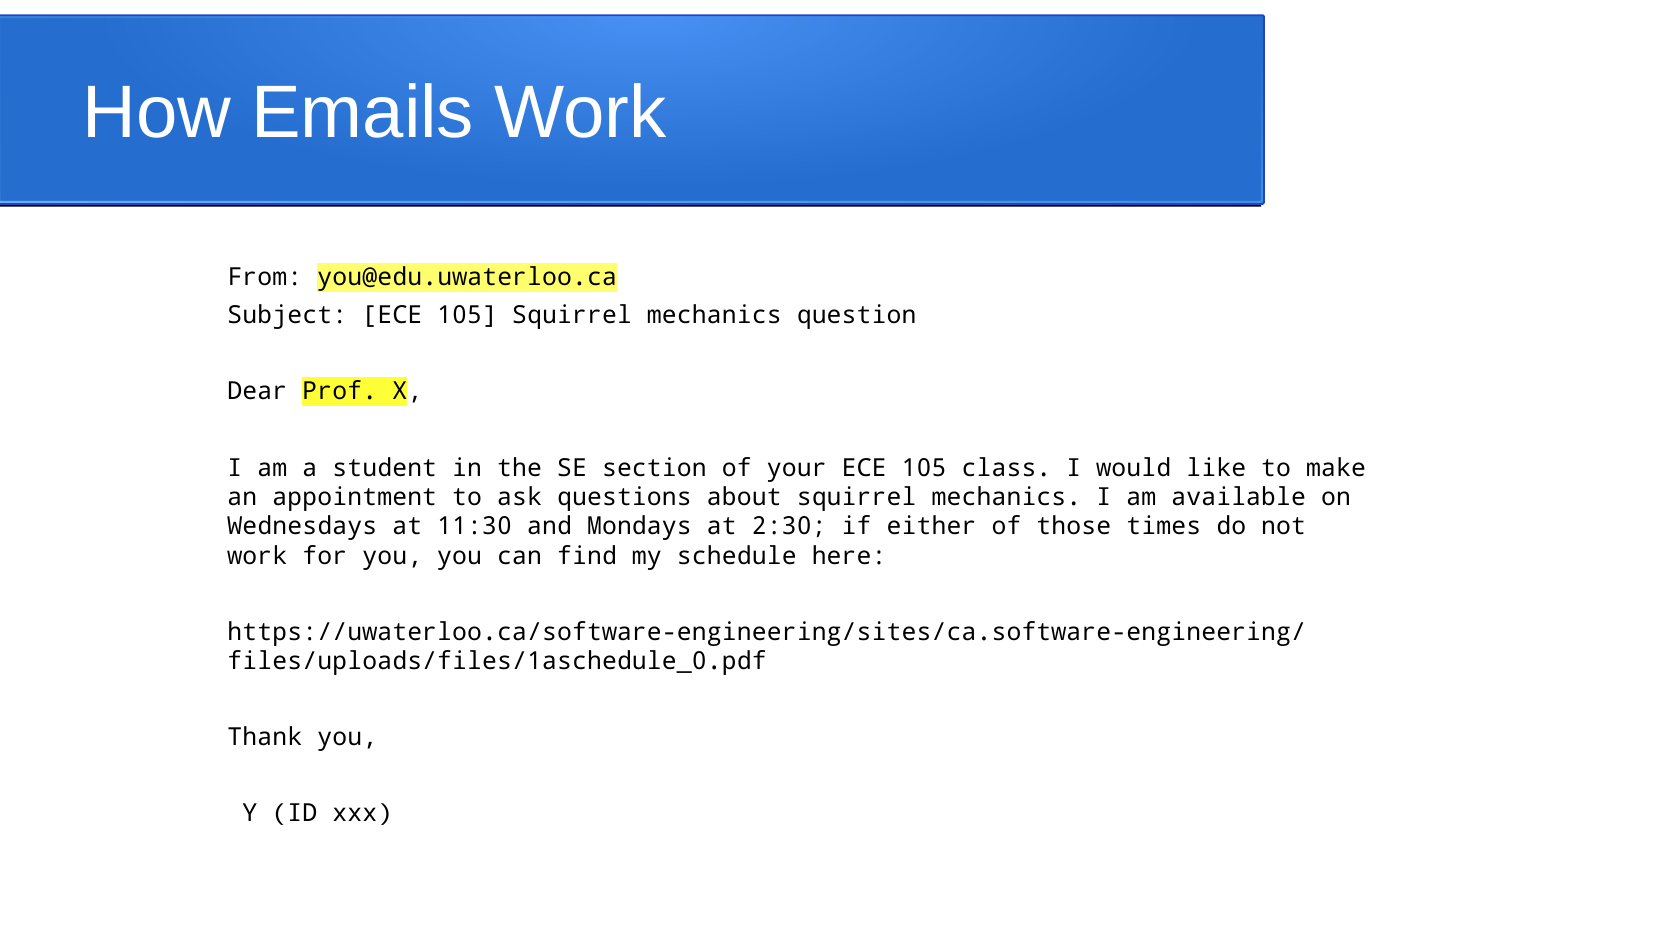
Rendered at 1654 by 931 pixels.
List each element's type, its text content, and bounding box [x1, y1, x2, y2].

title How Emails Work [82, 35, 1235, 189]
list From: you@edu.uwaterloo.ca Subject: [ECE 105] Squirrel mechanics question Dear Prof. X, I am a student in the SE section of your ECE 105 class. I would like to make an appointment to ask questions about squirrel mechanics. I am available on Wednesdays at 11:30 and Mondays at 2:30; if either of those times do not work for you, you can find my schedule here: https://uwaterloo.ca/software-engineering/sites/ca.software-engineering/files/uploads/files/1aschedule_0.pdf Thank you, Y (ID xxx) [195, 224, 1381, 841]
